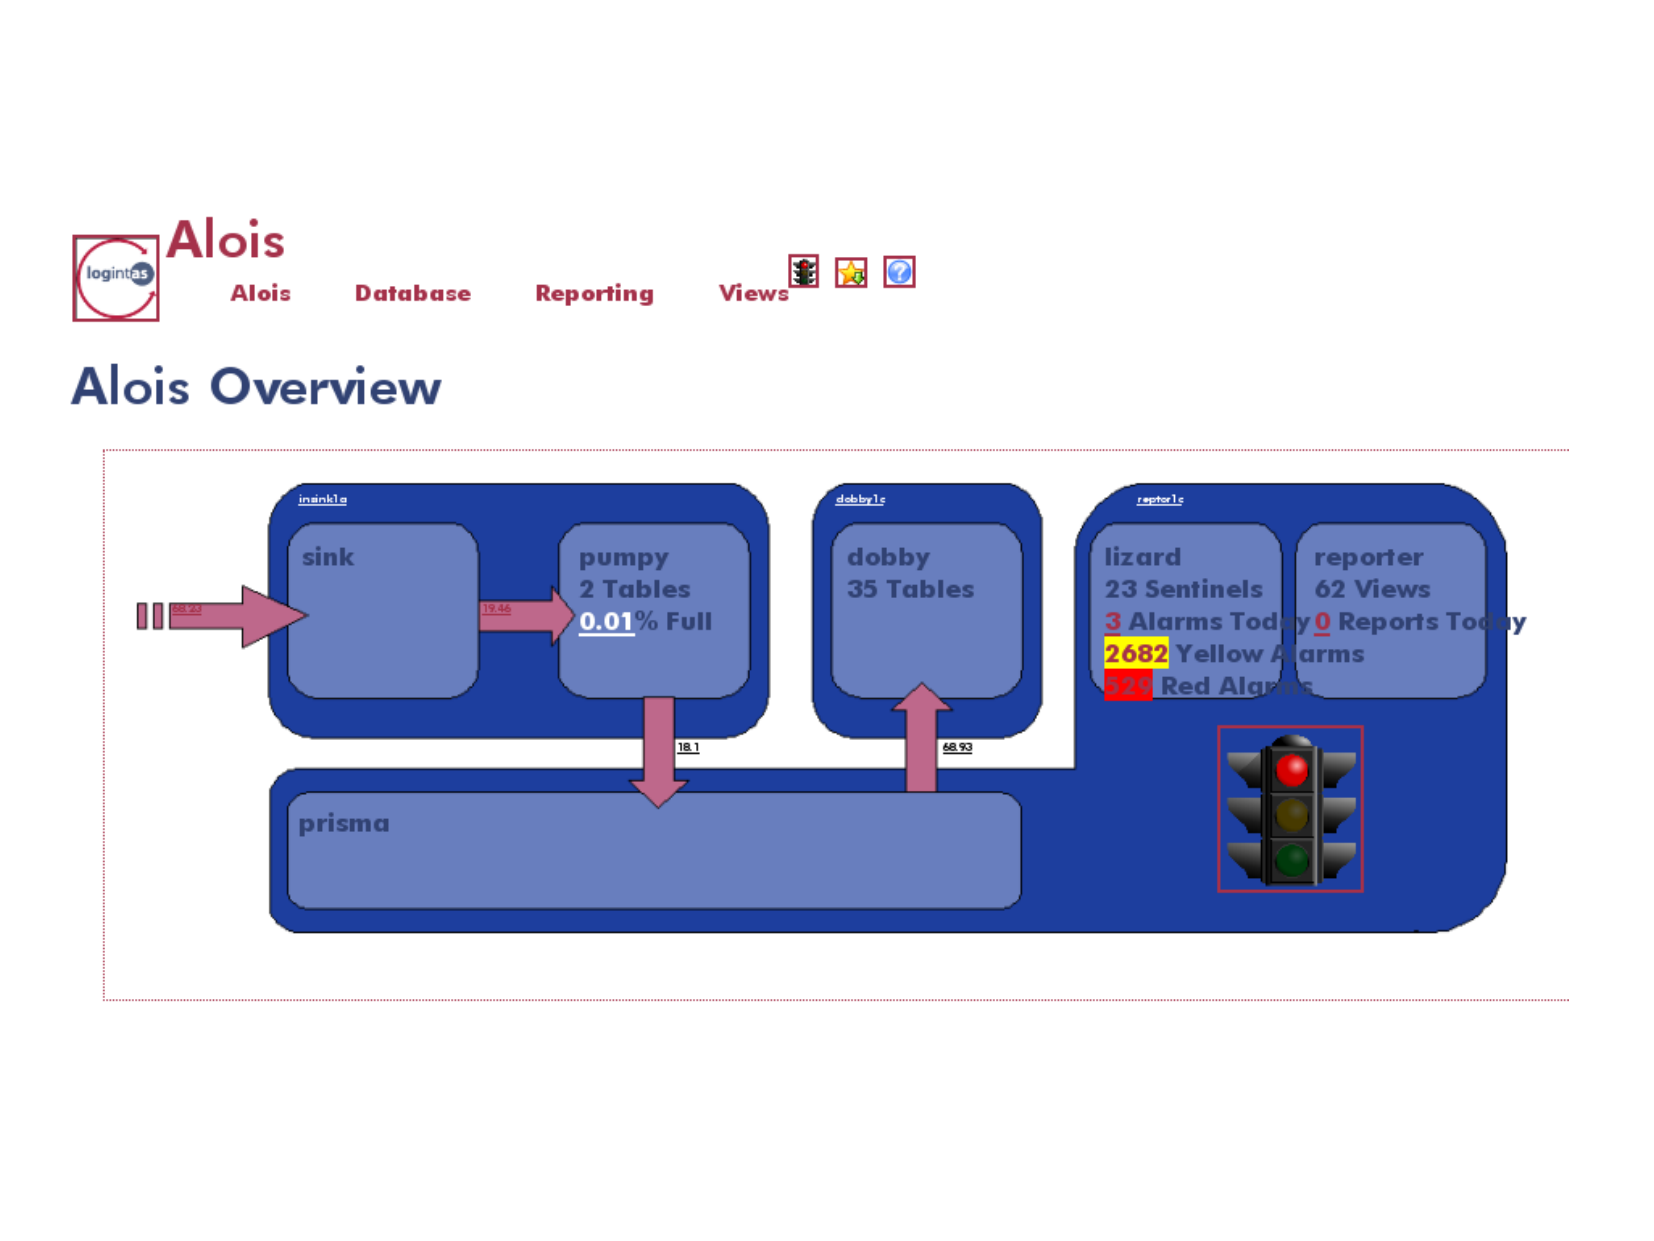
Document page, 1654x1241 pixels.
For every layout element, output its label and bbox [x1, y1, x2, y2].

picture [55, 206, 1569, 1019]
